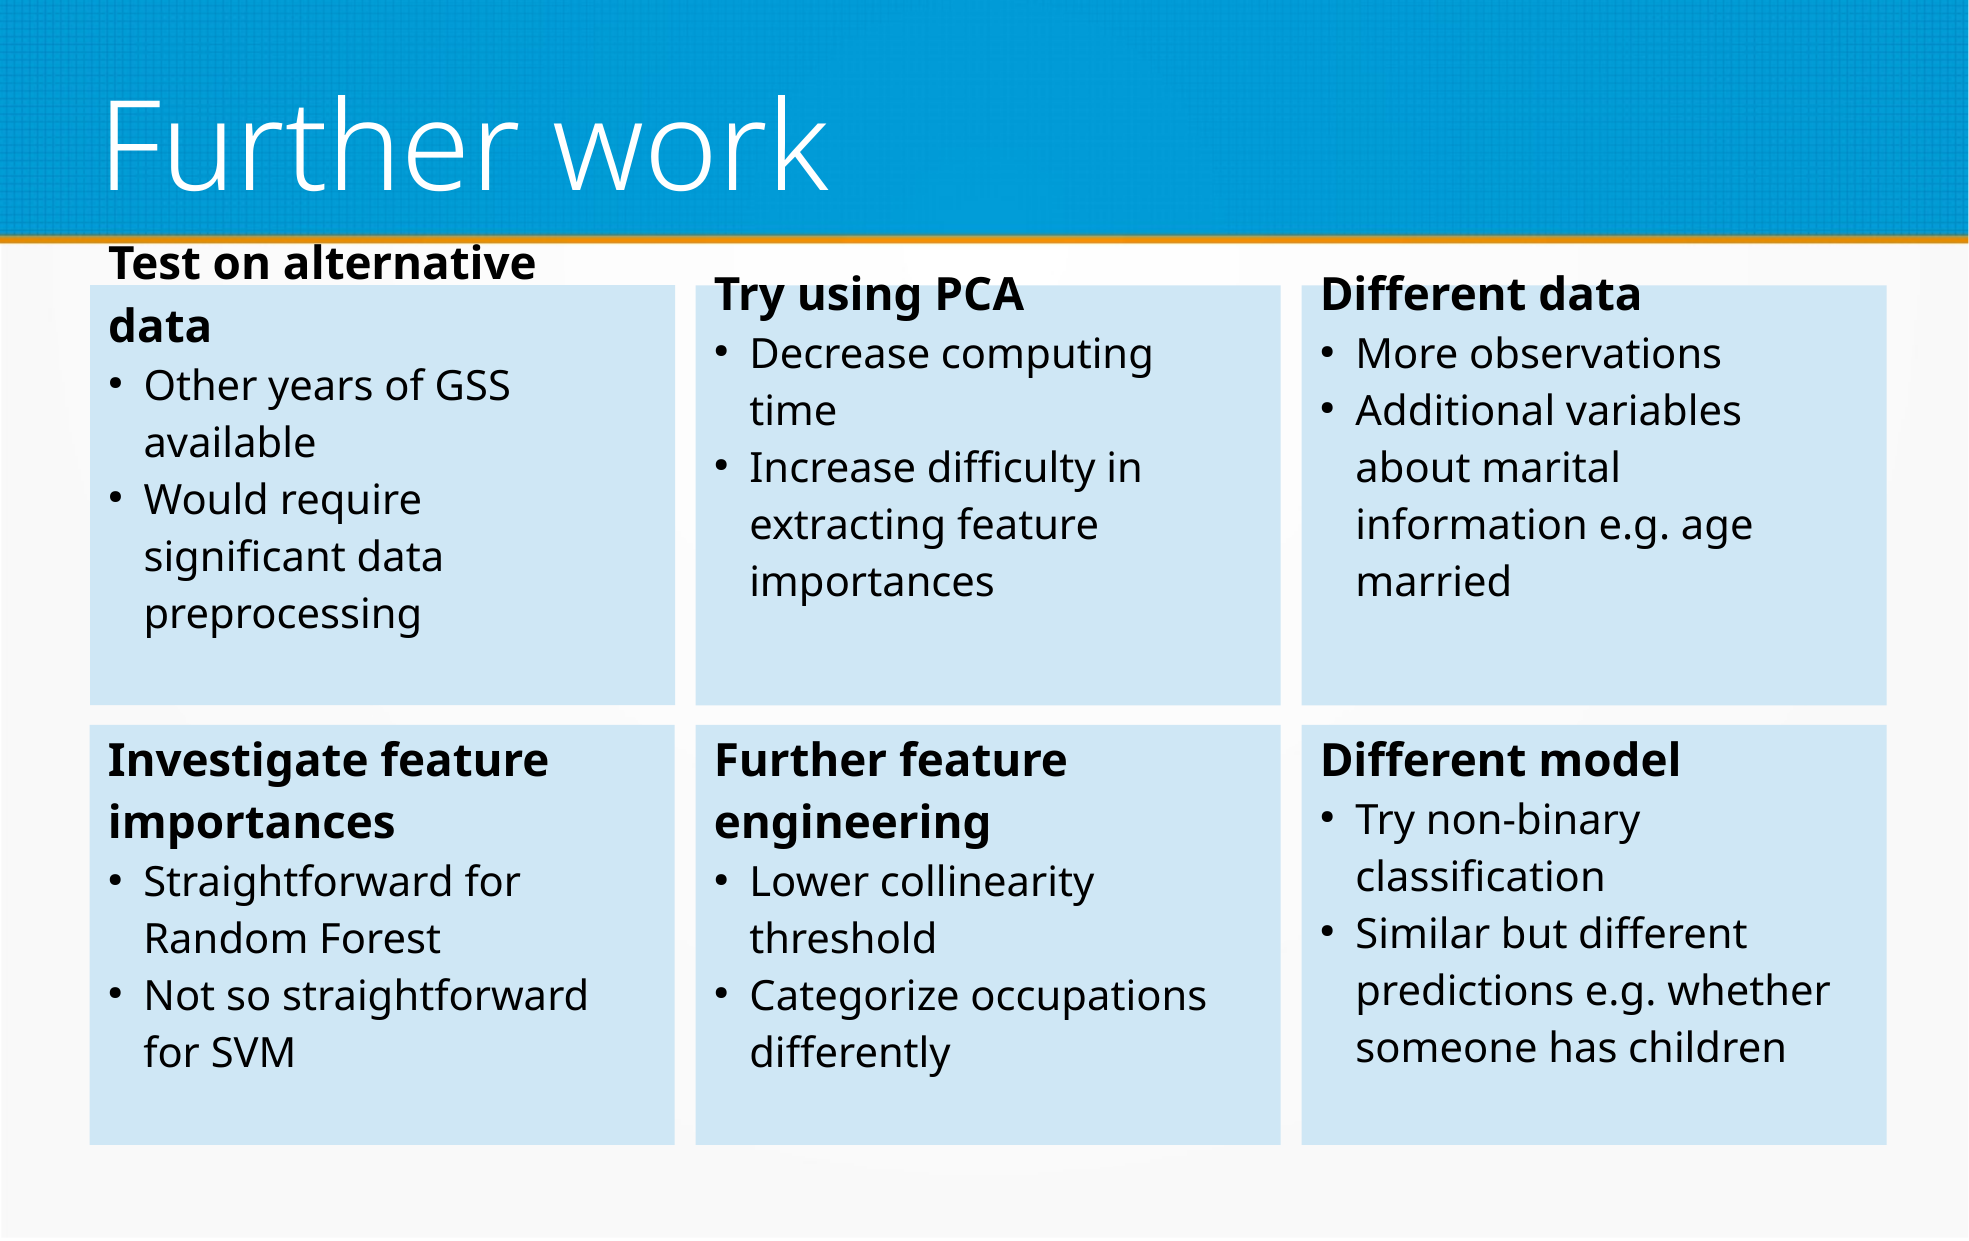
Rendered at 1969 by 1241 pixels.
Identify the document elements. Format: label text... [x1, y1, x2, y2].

text_box Different model Try non-binary classification Similar but different predictions e.g. whether someone has children [1313, 735, 1839, 1067]
text_box [902, 290, 912, 295]
text_box [89, 724, 675, 1145]
text_box [1440, 285, 1458, 295]
text_box [1606, 285, 1631, 295]
text_box [1004, 285, 1012, 295]
text_box [888, 585, 898, 593]
text_box [1498, 285, 1510, 295]
text_box [1396, 285, 1411, 295]
title Further work [98, 19, 1870, 227]
text_box [1301, 285, 1887, 706]
text_box [918, 285, 938, 295]
text_box [730, 285, 742, 295]
text_box Different data More observations Additional variables about marital information e.g. age married [1313, 295, 1839, 575]
text_box [781, 285, 799, 295]
text_box [1517, 285, 1545, 295]
text_box [1411, 289, 1421, 295]
text_box [1363, 285, 1372, 295]
text_box [957, 576, 969, 583]
text_box [945, 285, 954, 293]
text_box [749, 286, 762, 295]
text_box [823, 285, 832, 295]
text_box [830, 576, 843, 593]
text_box [958, 285, 967, 295]
text_box [805, 576, 818, 593]
text_box [874, 290, 883, 295]
text_box [806, 285, 816, 295]
text_box [1492, 576, 1504, 593]
text_box [835, 285, 853, 295]
text_box [973, 285, 1001, 295]
text_box [1379, 285, 1389, 295]
text_box [695, 285, 1281, 706]
text_box [885, 285, 900, 295]
text_box [1563, 285, 1584, 295]
text_box [1330, 285, 1343, 295]
text_box [695, 724, 1281, 1145]
text_box [90, 285, 676, 706]
text_box Try using PCA Decrease computing time Increase difficulty in extracting feature importances [708, 295, 1234, 575]
text_box Test on alternative data Other years of GSS available Would require significant data preprocessing [102, 296, 628, 576]
text_box [766, 285, 777, 295]
text_box [1458, 289, 1468, 295]
text_box [1547, 290, 1557, 295]
text_box [1400, 585, 1410, 593]
text_box Further feature engineering Lower collinearity threshold Categorize occupations differently [708, 735, 1234, 1072]
text_box [1301, 724, 1887, 1145]
text_box [1468, 285, 1480, 295]
text_box Investigate feature importances Straightforward for Random Forest Not so straightforward for SVM [101, 735, 627, 1072]
text_box [1349, 285, 1357, 295]
text_box [1587, 285, 1599, 295]
text_box [1421, 285, 1433, 295]
picture [0, 233, 1969, 1241]
text_box [859, 285, 867, 295]
text_box [1469, 576, 1481, 583]
text_box [1487, 290, 1496, 295]
